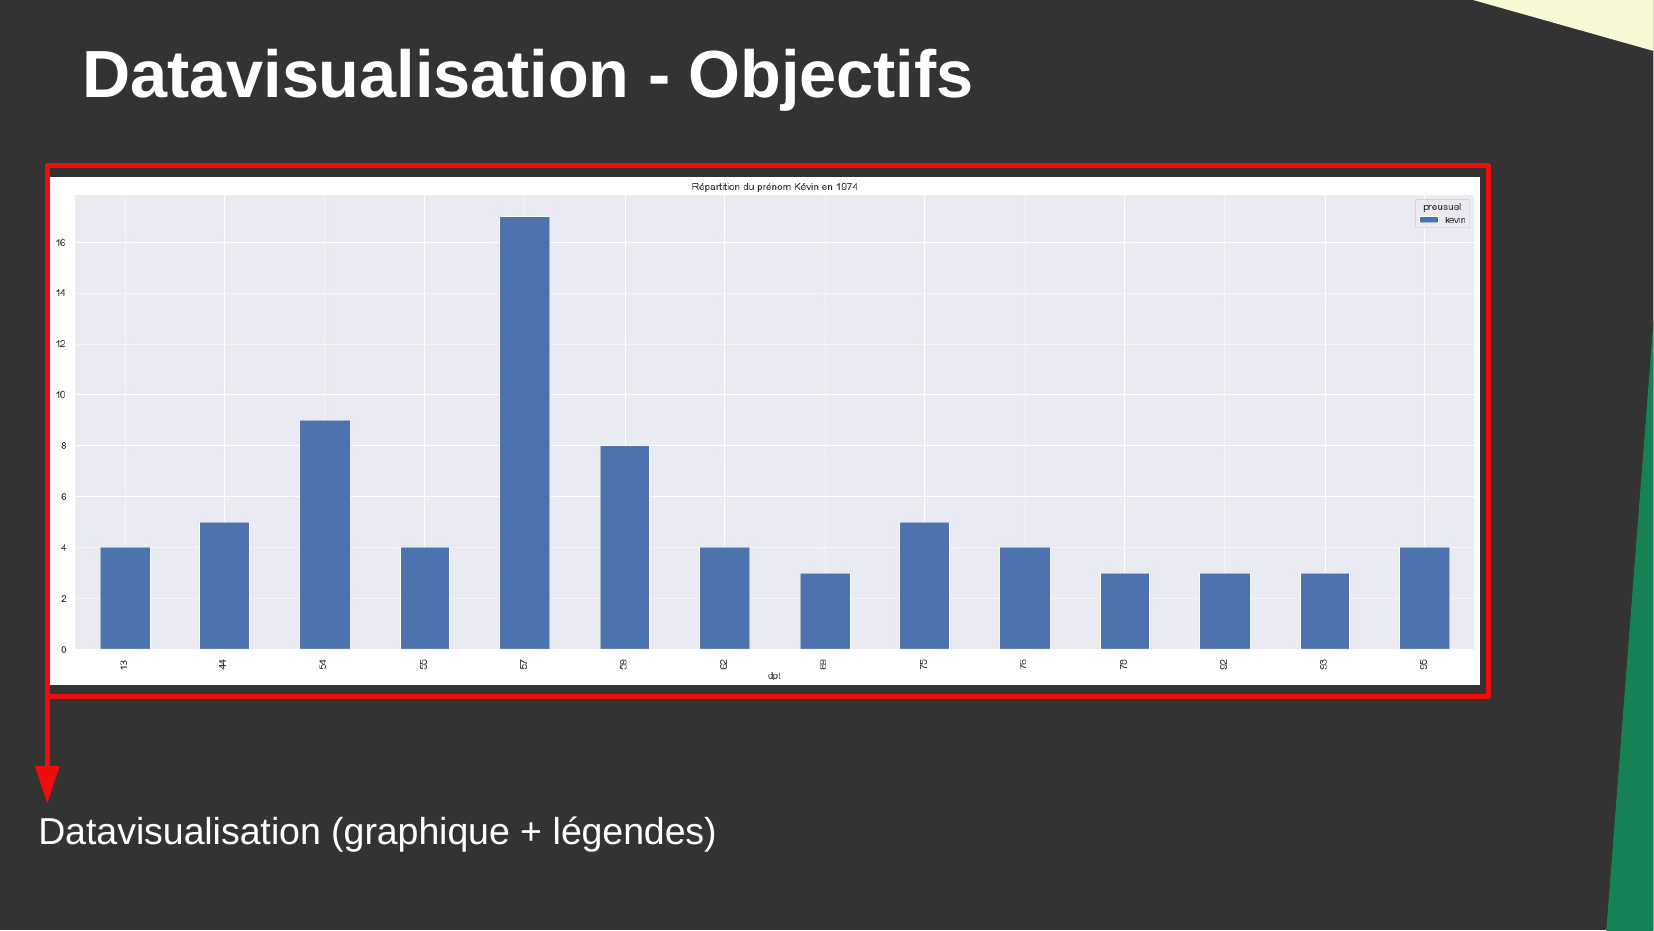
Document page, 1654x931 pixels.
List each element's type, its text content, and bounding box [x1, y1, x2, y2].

title Datavisualisation - Objectifs [82, 37, 1571, 122]
text_box [1473, 0, 1654, 52]
picture [50, 177, 1480, 686]
text_box Datavisualisation (graphique + légendes) [23, 803, 733, 860]
text_box [1606, 313, 1654, 931]
